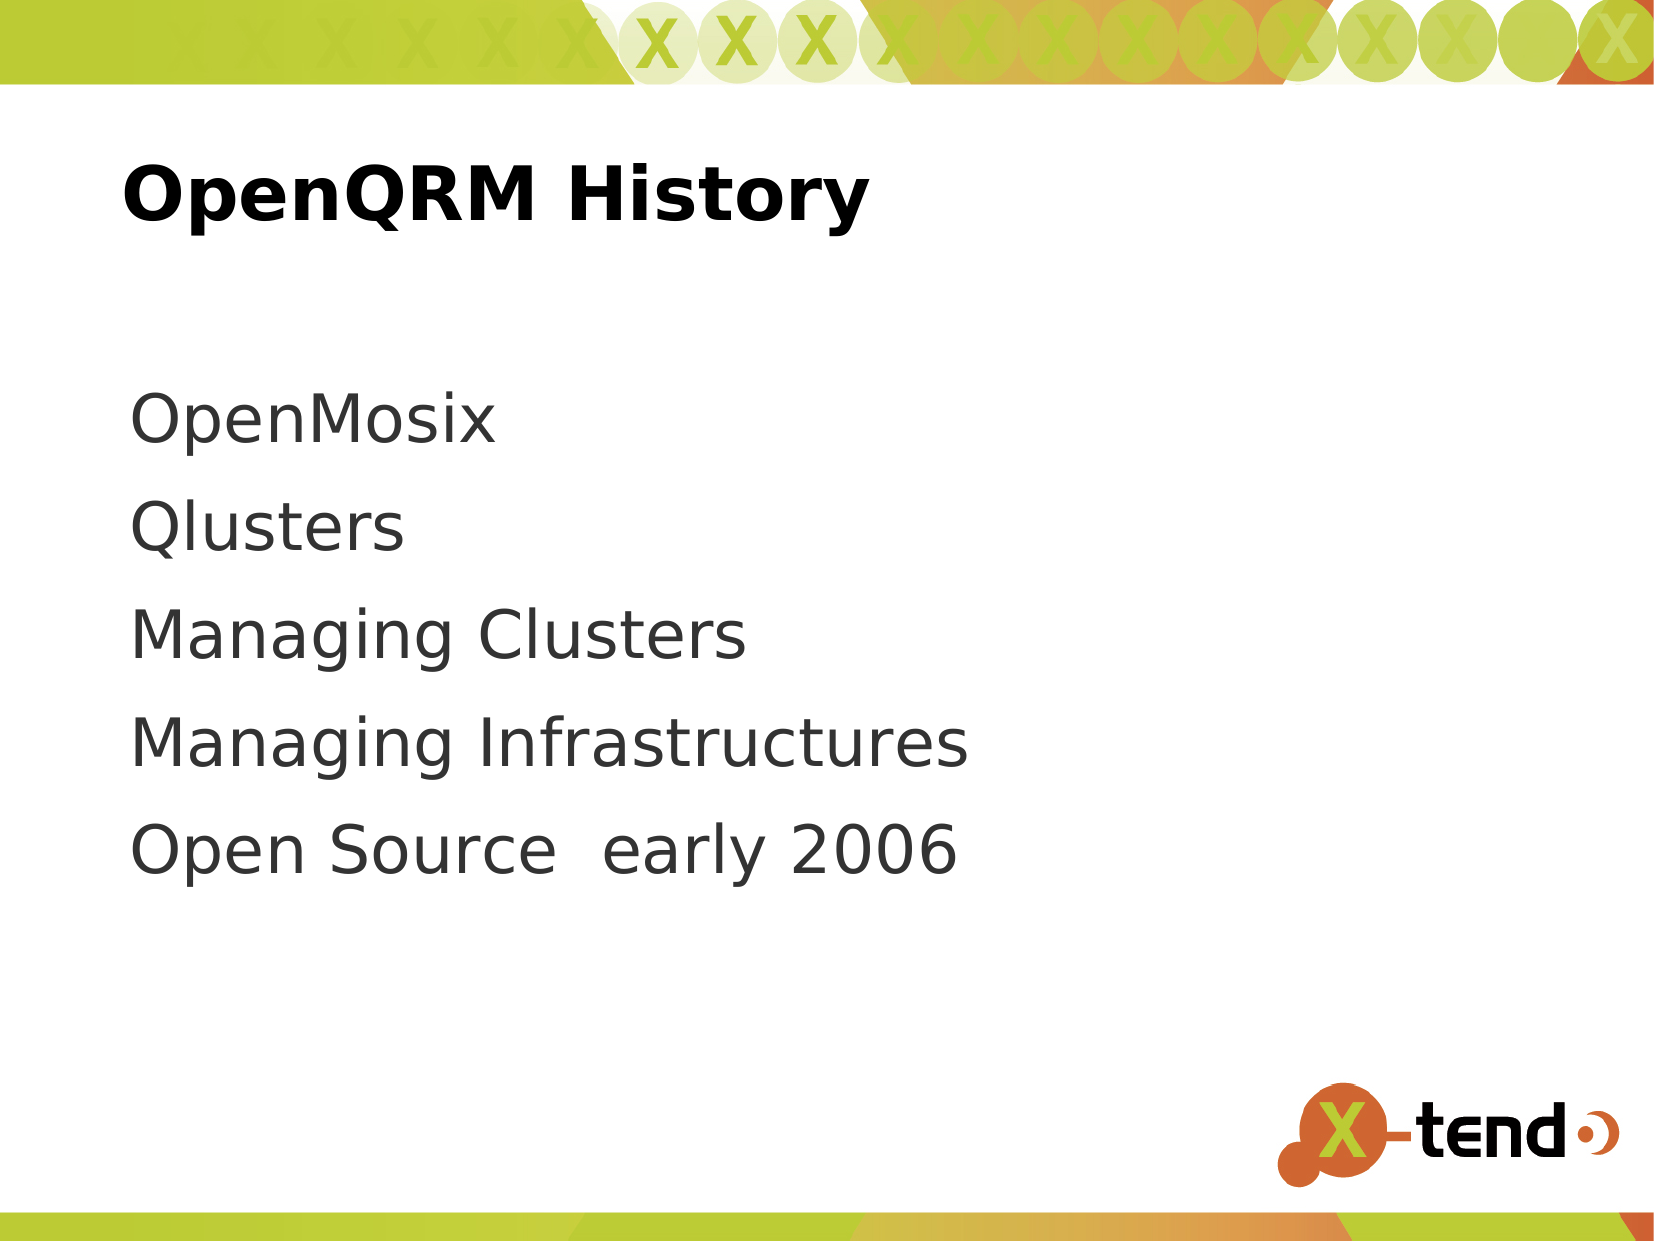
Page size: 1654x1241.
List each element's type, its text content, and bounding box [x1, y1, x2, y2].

picture [0, 0, 1654, 1241]
text_box OpenMosix Qlusters Managing Clusters Managing Infrastructures Open Source early 2006 [127, 380, 1587, 1209]
title OpenQRM History [121, 87, 1534, 302]
